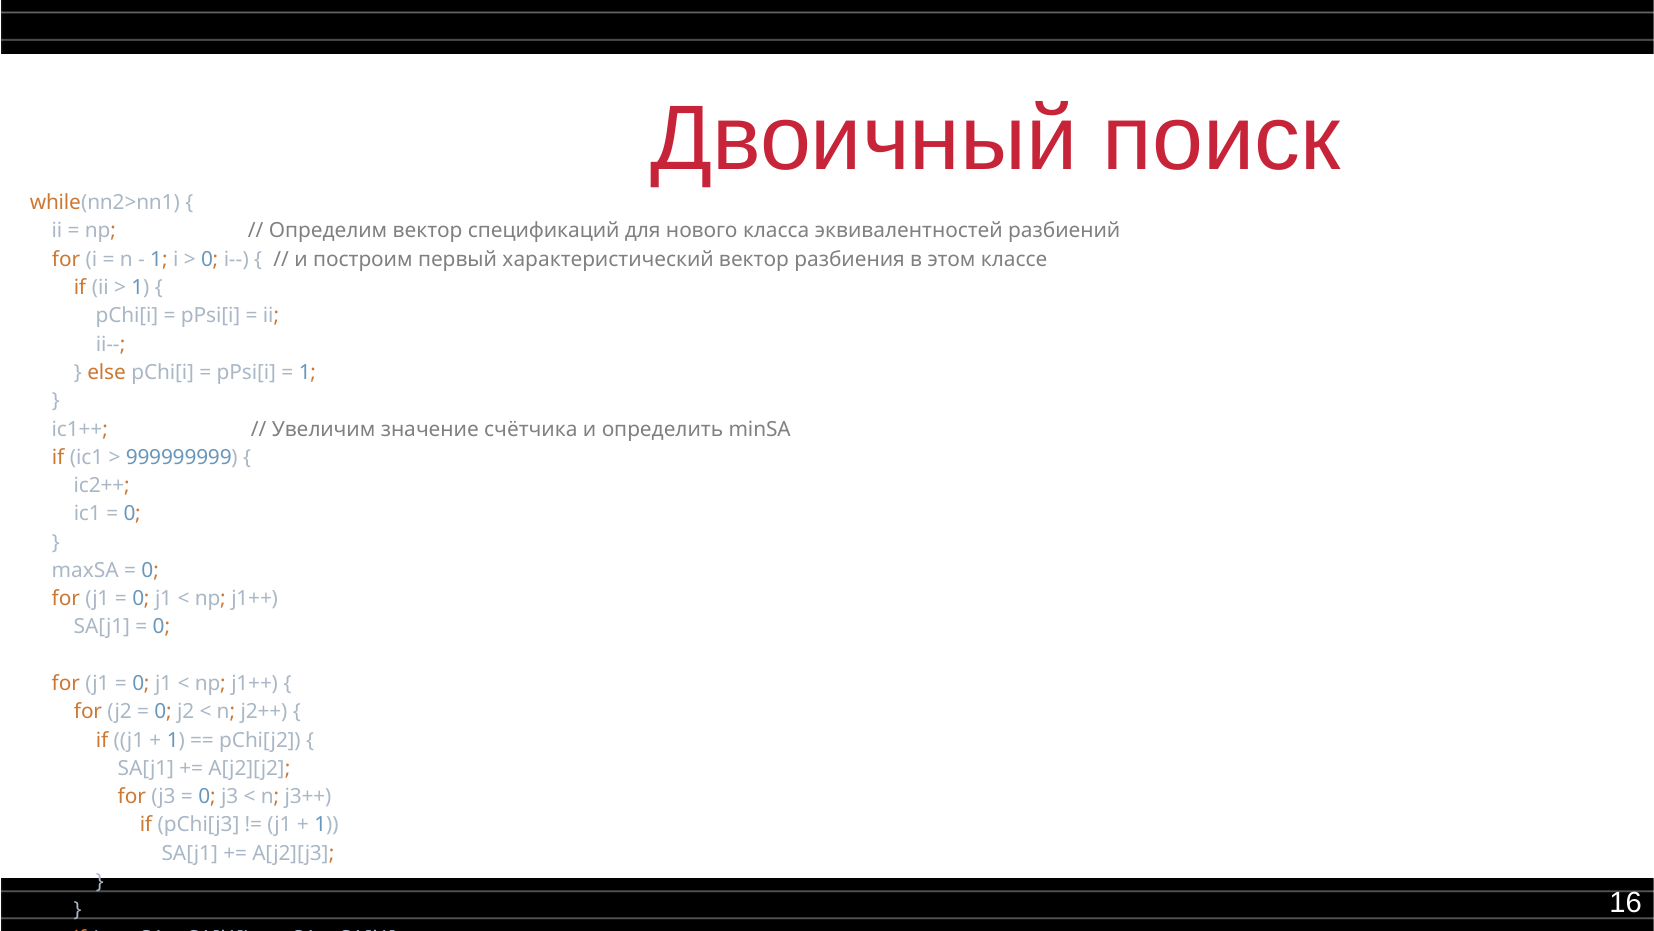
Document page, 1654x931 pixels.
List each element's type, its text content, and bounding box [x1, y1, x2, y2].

picture [1, 0, 1654, 54]
title Двоичный поиск [251, 60, 1654, 180]
picture [1, 878, 1654, 931]
text_box while(nn2>nn1) { ii = np; // Определим вектор спецификаций для нового класса эквивалентностей разбиений for (i = n - 1; i > 0; i--) { // и построим первый характеристический вектор разбиения в этом классе if (ii > 1) { pChi[i] = pPsi[i] = ii; ii--; } else pChi[i] = pPsi[i] = 1; } ic1++; // Увеличим значение счётчика и определить minSA if (ic1 > 999999999) { ic2++; ic1 = 0; } maxSA = 0; for (j1 = 0; j1 < np; j1++) SA[j1] = 0; for (j1 = 0; j1 < np; j1++) { for (j2 = 0; j2 < n; j2++) { if ((j1 + 1) == pChi[j2]) { SA[j1] += A[j2][j2]; for (j3 = 0; j3 < n; j3++) if (pChi[j3] != (j1 + 1)) SA[j1] += A[j2][j3]; } } if (maxSA < SA[j1])maxSA = SA[j1]; } [15, 180, 1654, 875]
